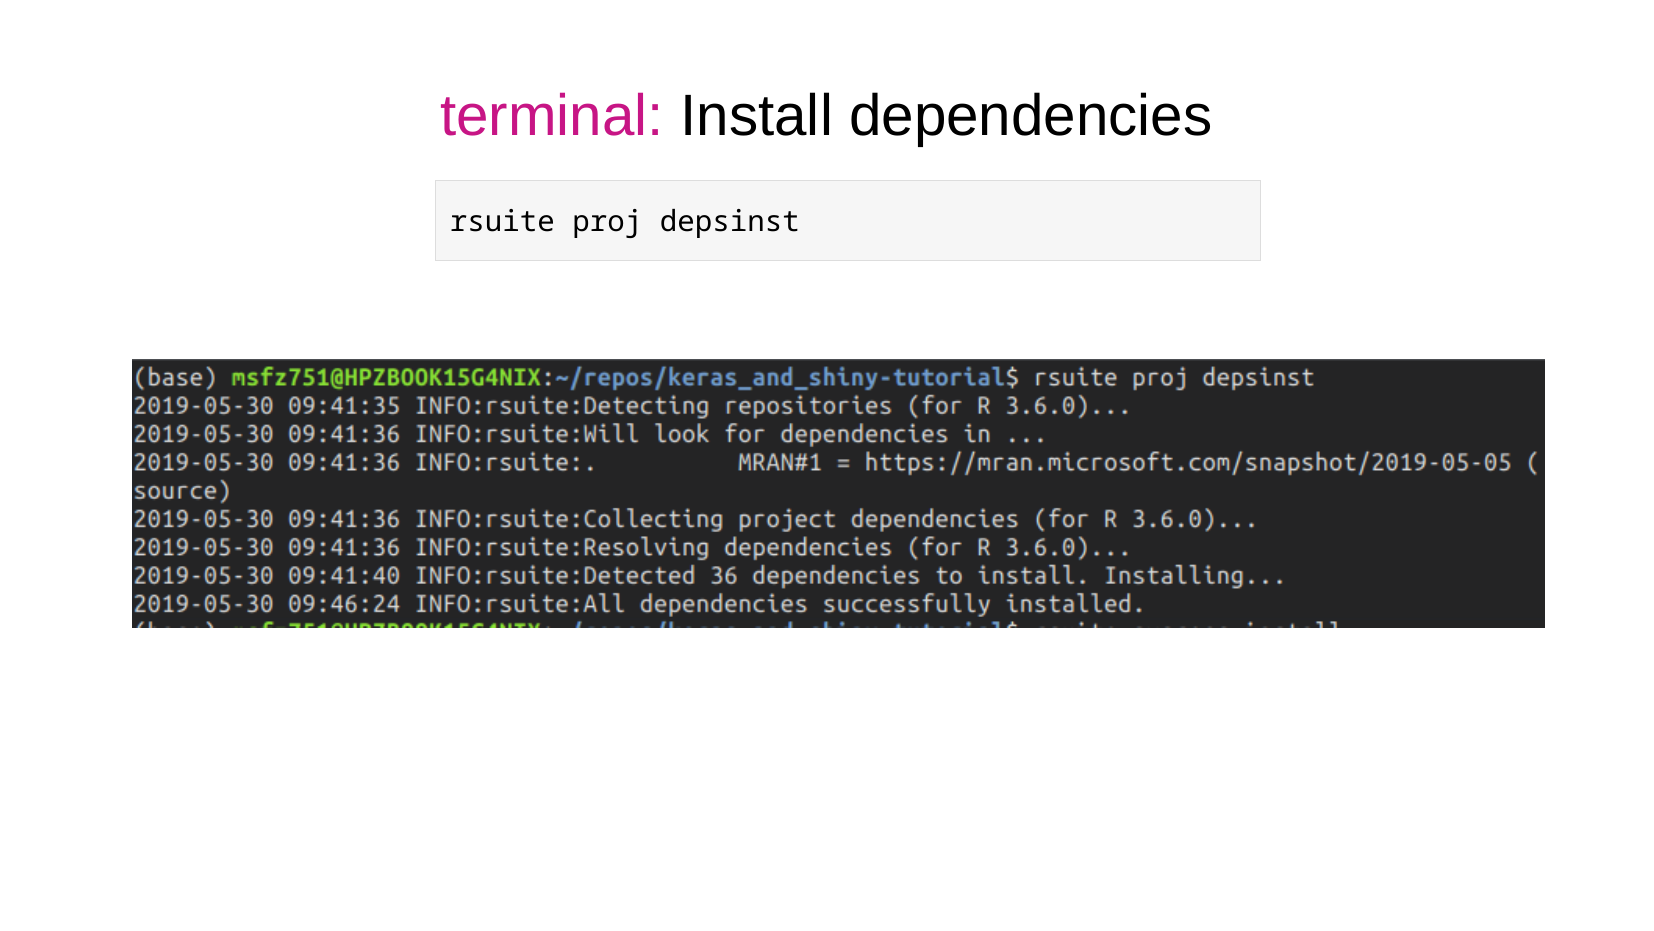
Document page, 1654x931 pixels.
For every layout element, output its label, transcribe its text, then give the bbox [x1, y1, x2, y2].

picture [132, 359, 1546, 628]
title terminal: Install dependencies [82, 37, 1571, 193]
text_box rsuite proj depsinst [435, 180, 1261, 261]
